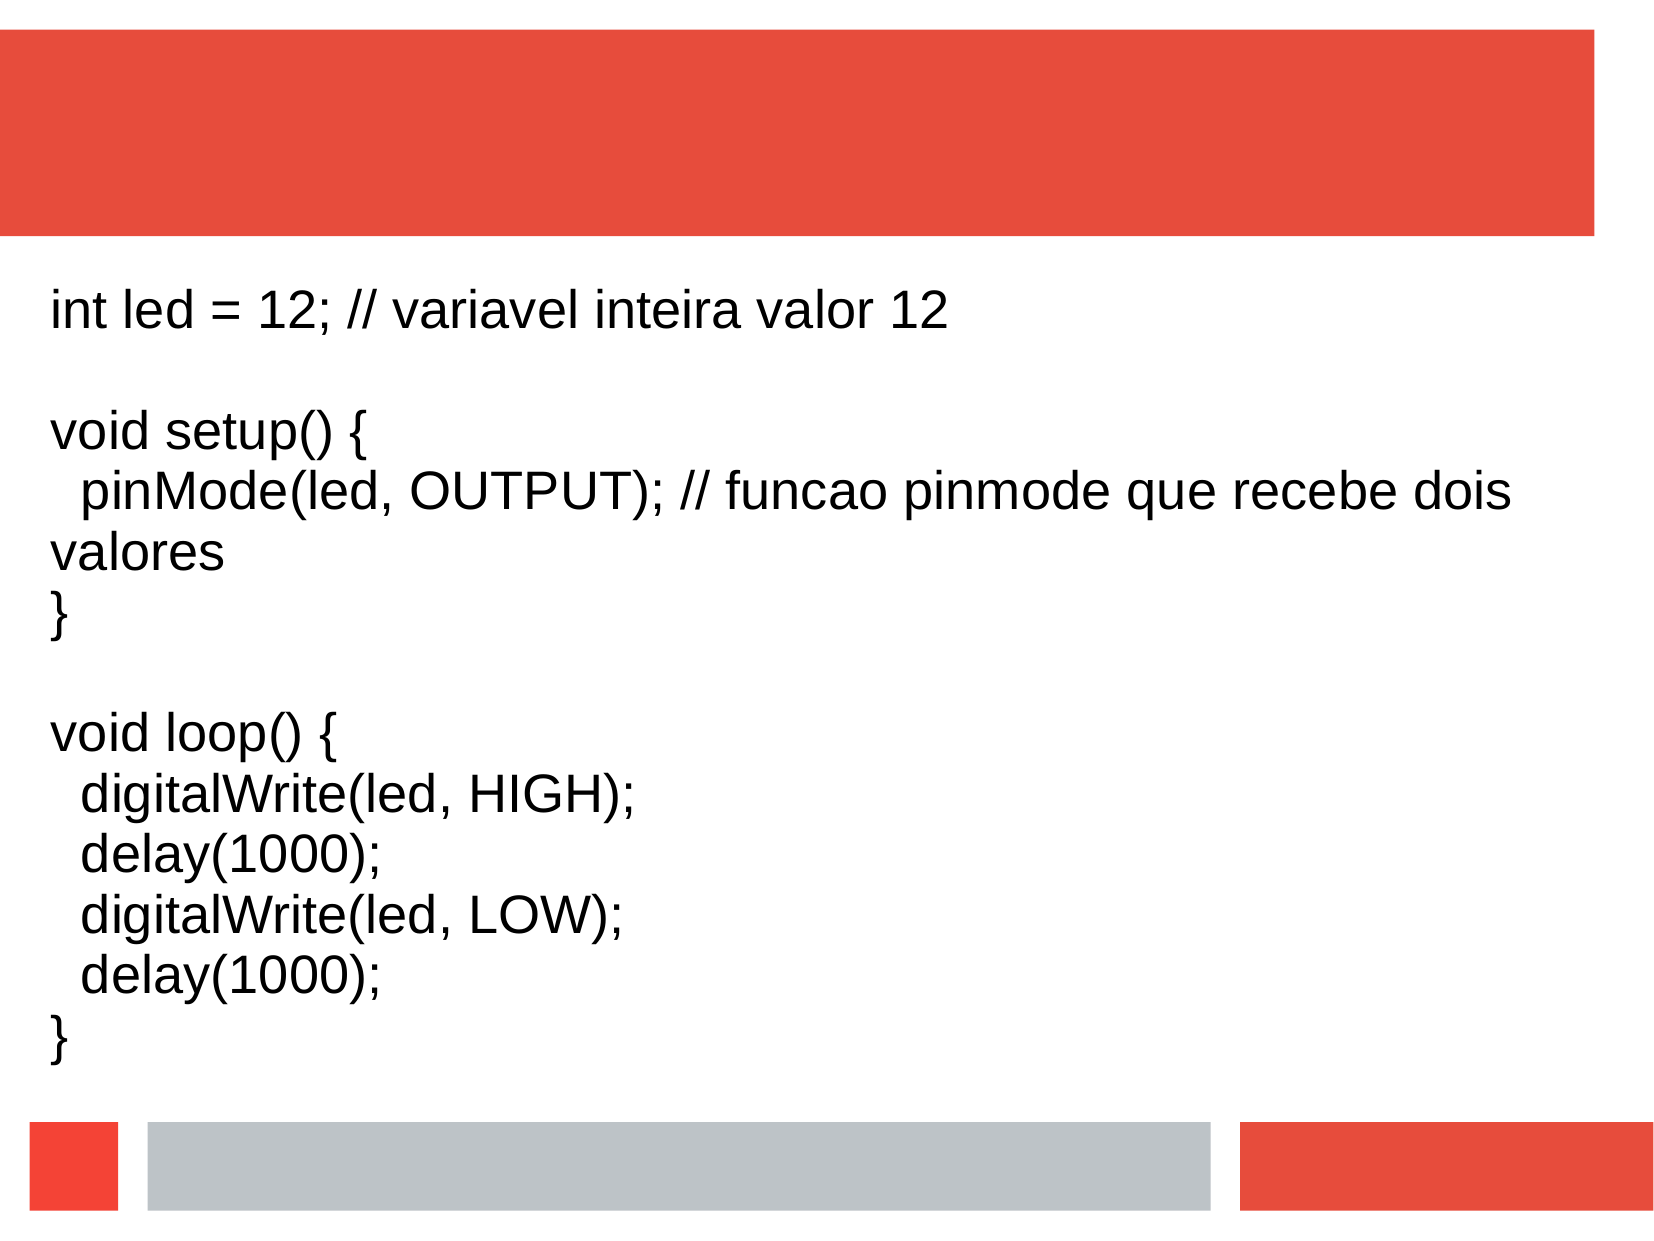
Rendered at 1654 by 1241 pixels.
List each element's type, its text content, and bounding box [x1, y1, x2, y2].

text_box int led = 12; // variavel inteira valor 12 void setup() { pinMode(led, OUTPUT); // funcao pinmode que recebe dois valores } void loop() { digitalWrite(led, HIGH); delay(1000); digitalWrite(led, LOW); delay(1000); } [36, 271, 1548, 1075]
